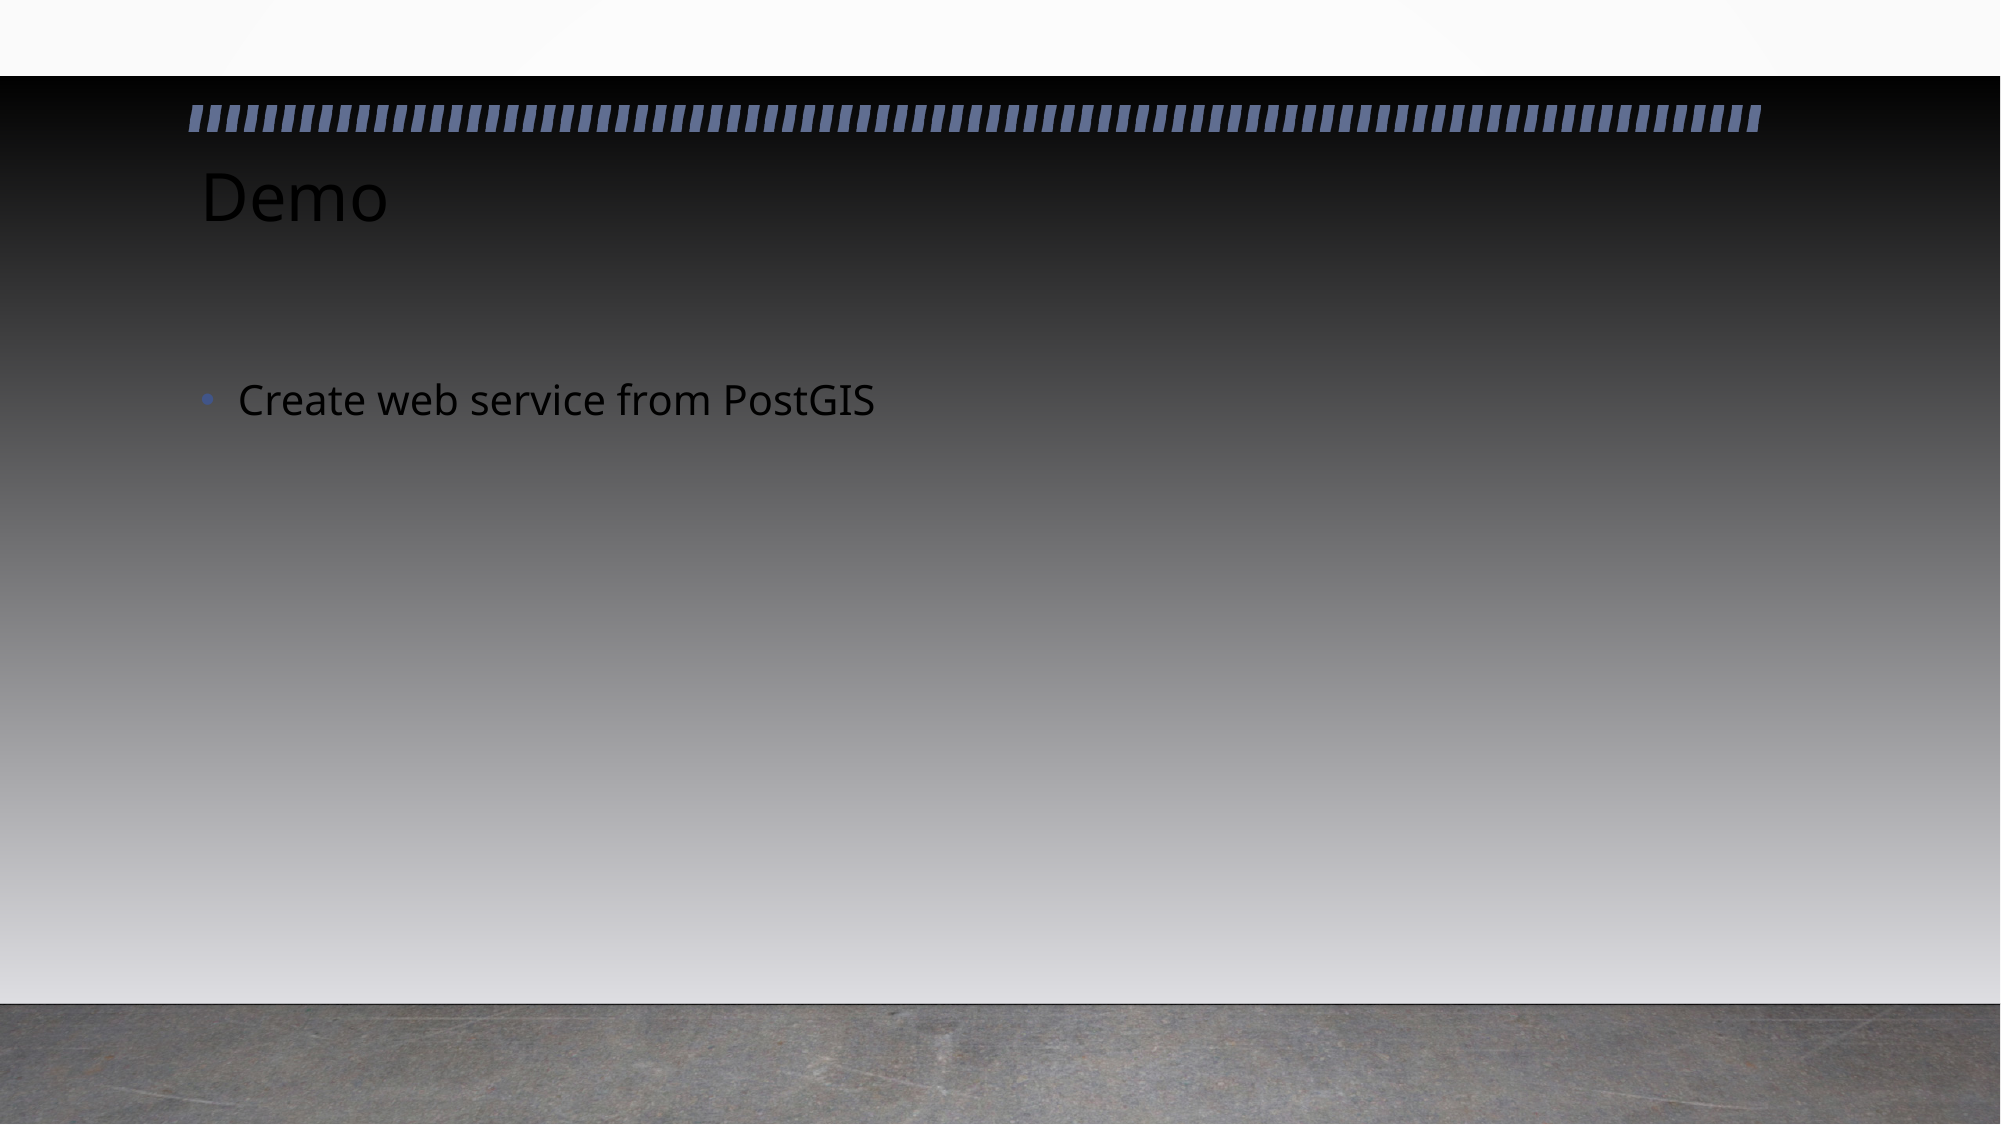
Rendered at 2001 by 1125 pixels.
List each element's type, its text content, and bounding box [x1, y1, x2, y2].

list Create web service from PostGIS [185, 356, 1761, 897]
title Demo [185, 156, 1761, 329]
